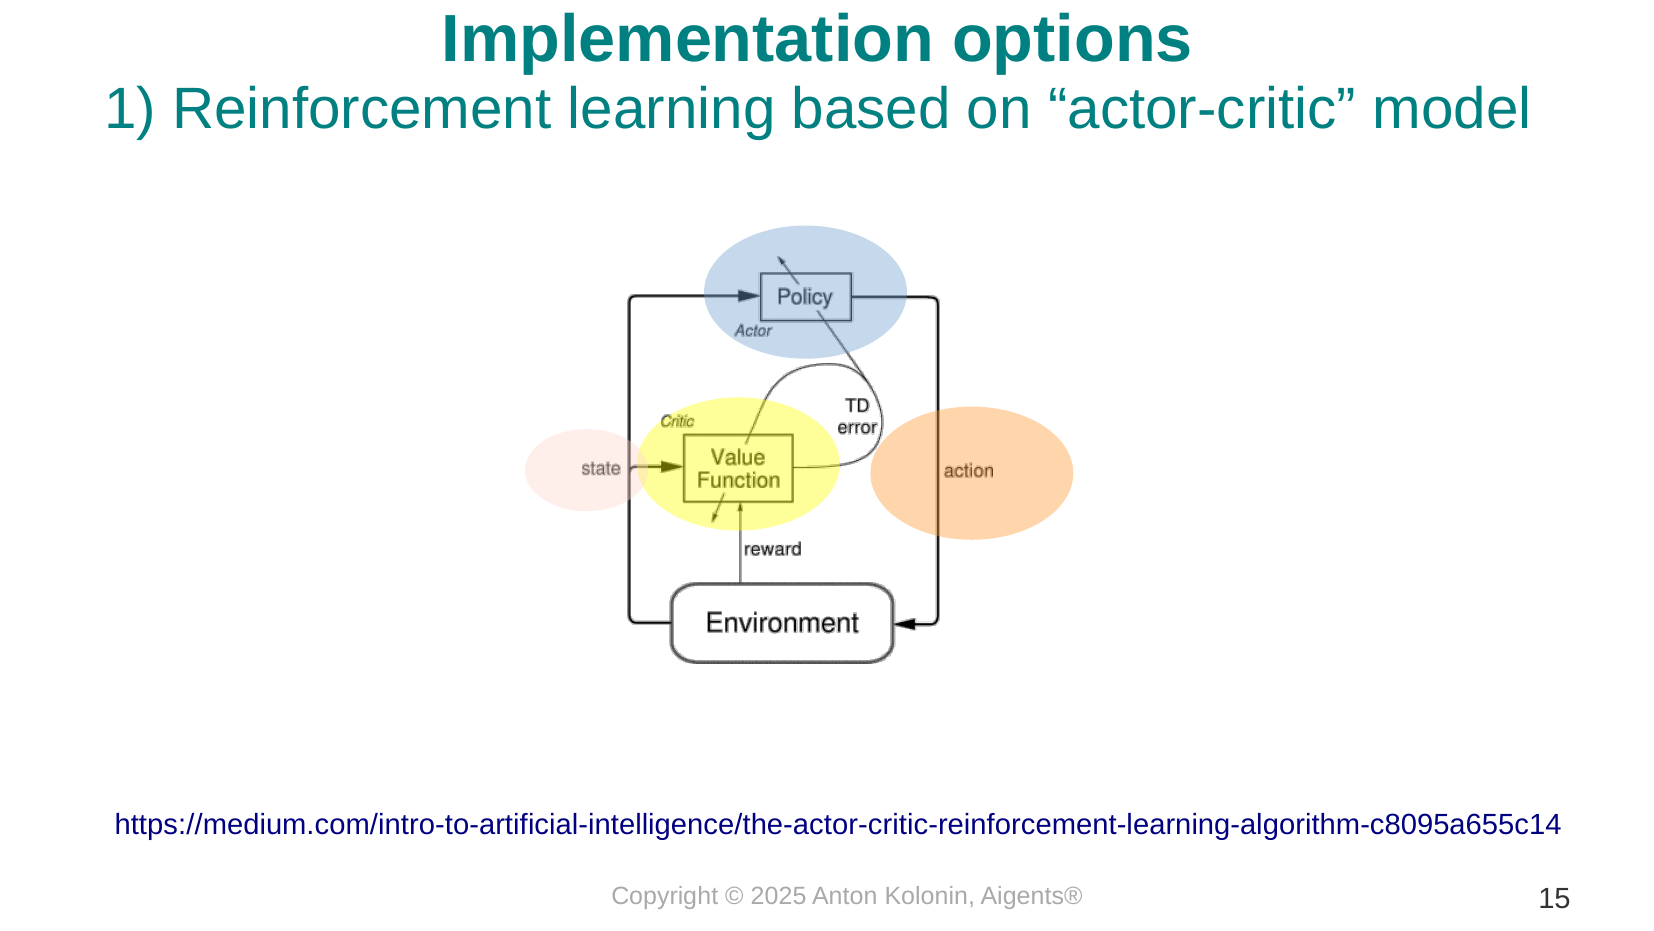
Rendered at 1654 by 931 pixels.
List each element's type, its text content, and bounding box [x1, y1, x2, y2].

text_box Implementation options 1) Reinforcement learning based on “actor-critic” model [0, 0, 1654, 150]
text_box [704, 225, 907, 359]
text_box [525, 397, 840, 531]
text_box [870, 406, 1074, 540]
picture [582, 256, 993, 664]
text_box https://medium.com/intro-to-artificial-intelligence/the-actor-critic-reinforcement-learning-algorithm-c8095a655c14 [99, 800, 1579, 849]
